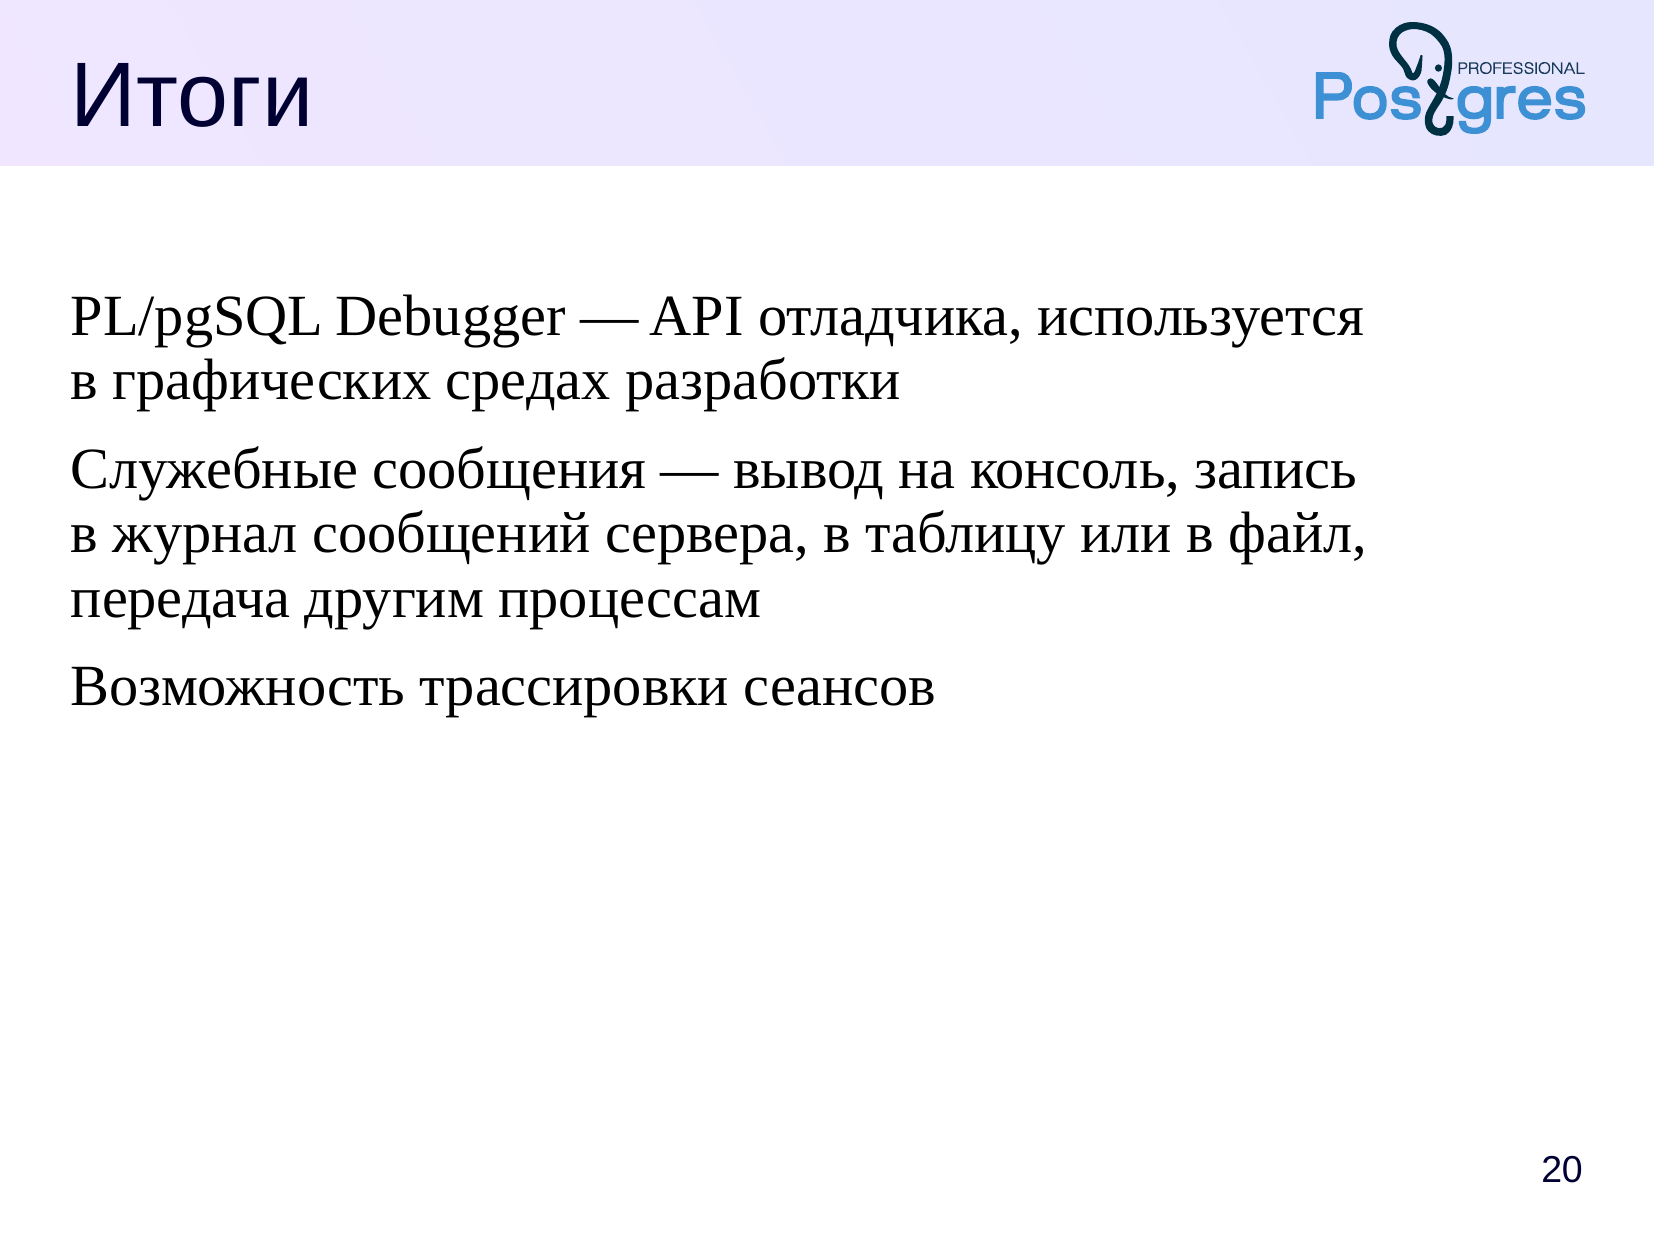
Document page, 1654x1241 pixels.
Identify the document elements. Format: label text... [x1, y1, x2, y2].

list PL/pgSQL Debugger — API отладчика, используется в графических средах разработки Служебные сообщения — вывод на консоль, запись в журнал сообщений сервера, в таблицу или в файл, передача другим процессам Возможность трассировки сеансов [70, 283, 1583, 1134]
title Итоги [70, 43, 1241, 147]
